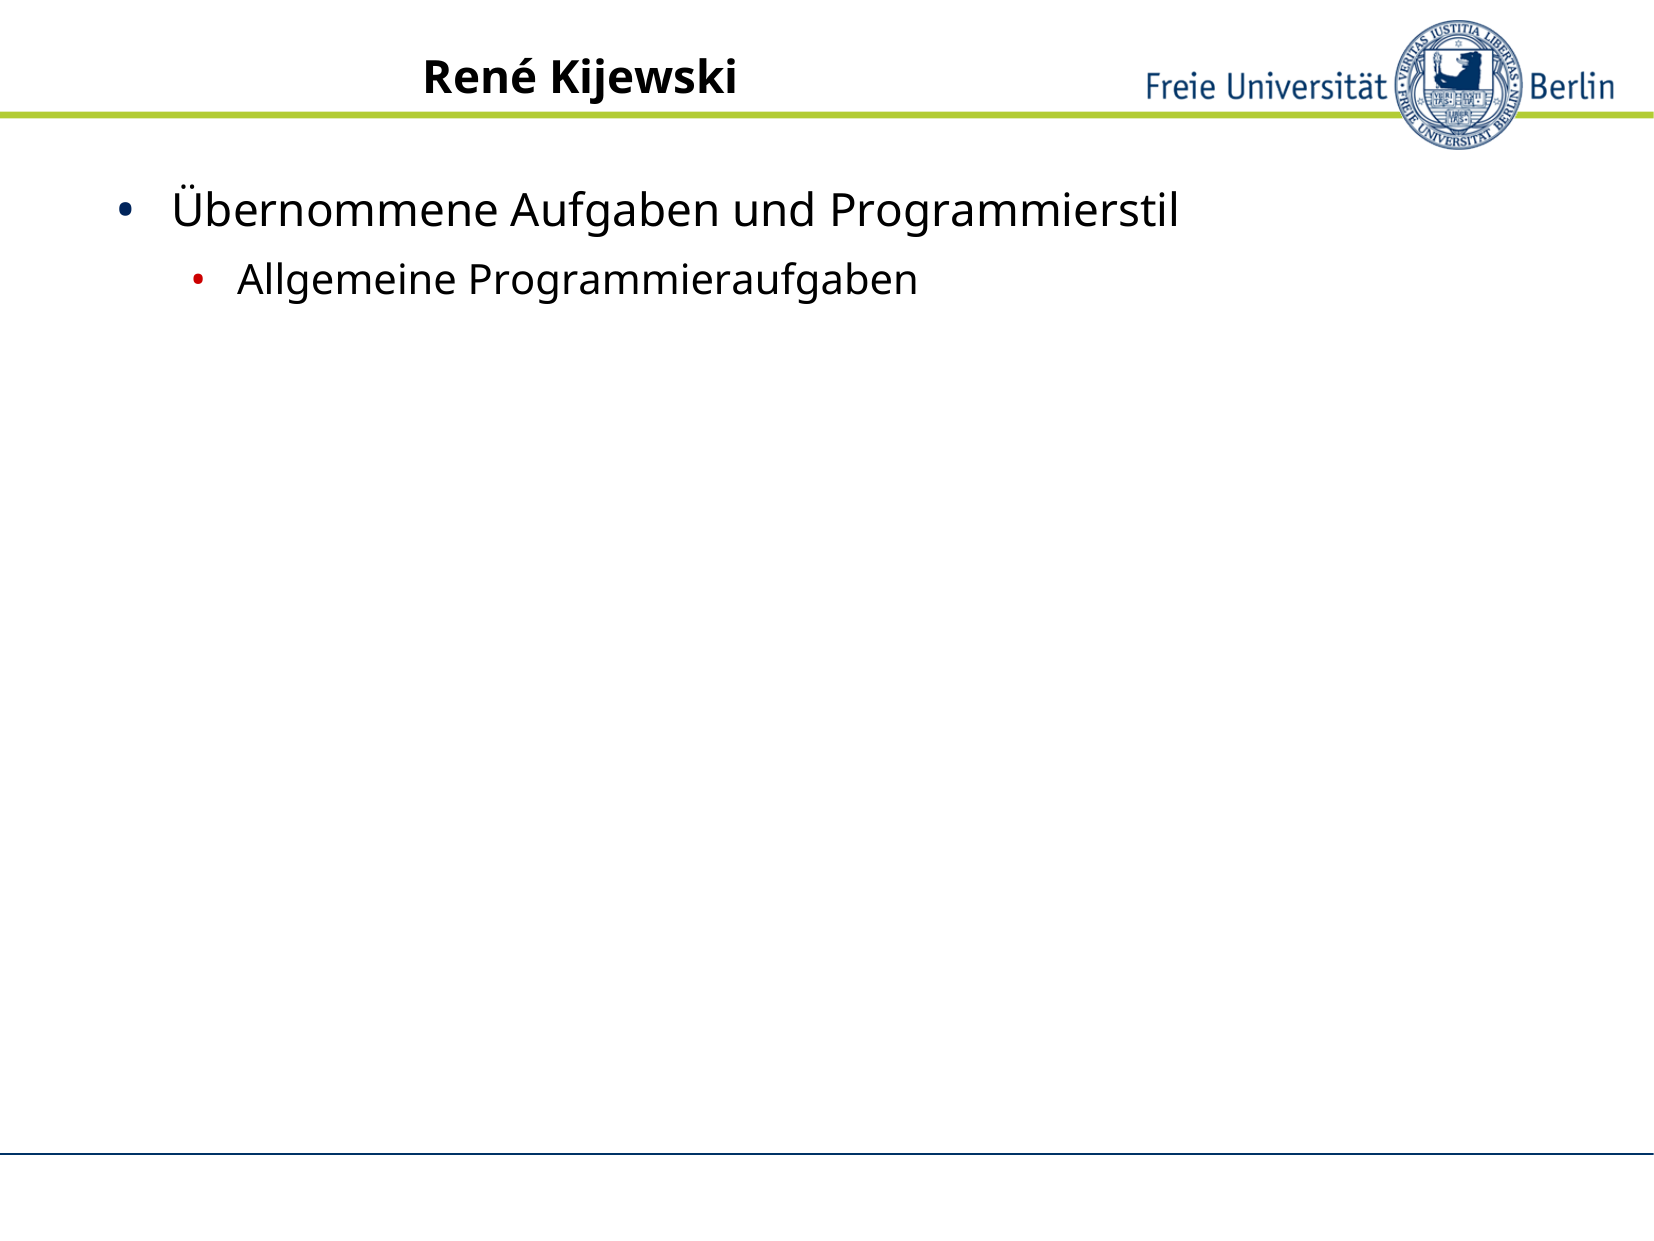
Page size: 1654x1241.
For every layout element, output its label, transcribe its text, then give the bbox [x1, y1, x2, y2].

list Übernommene Aufgaben und Programmierstil Allgemeine Programmieraufgaben [115, 177, 1418, 680]
title René Kijewski [422, 0, 1654, 152]
